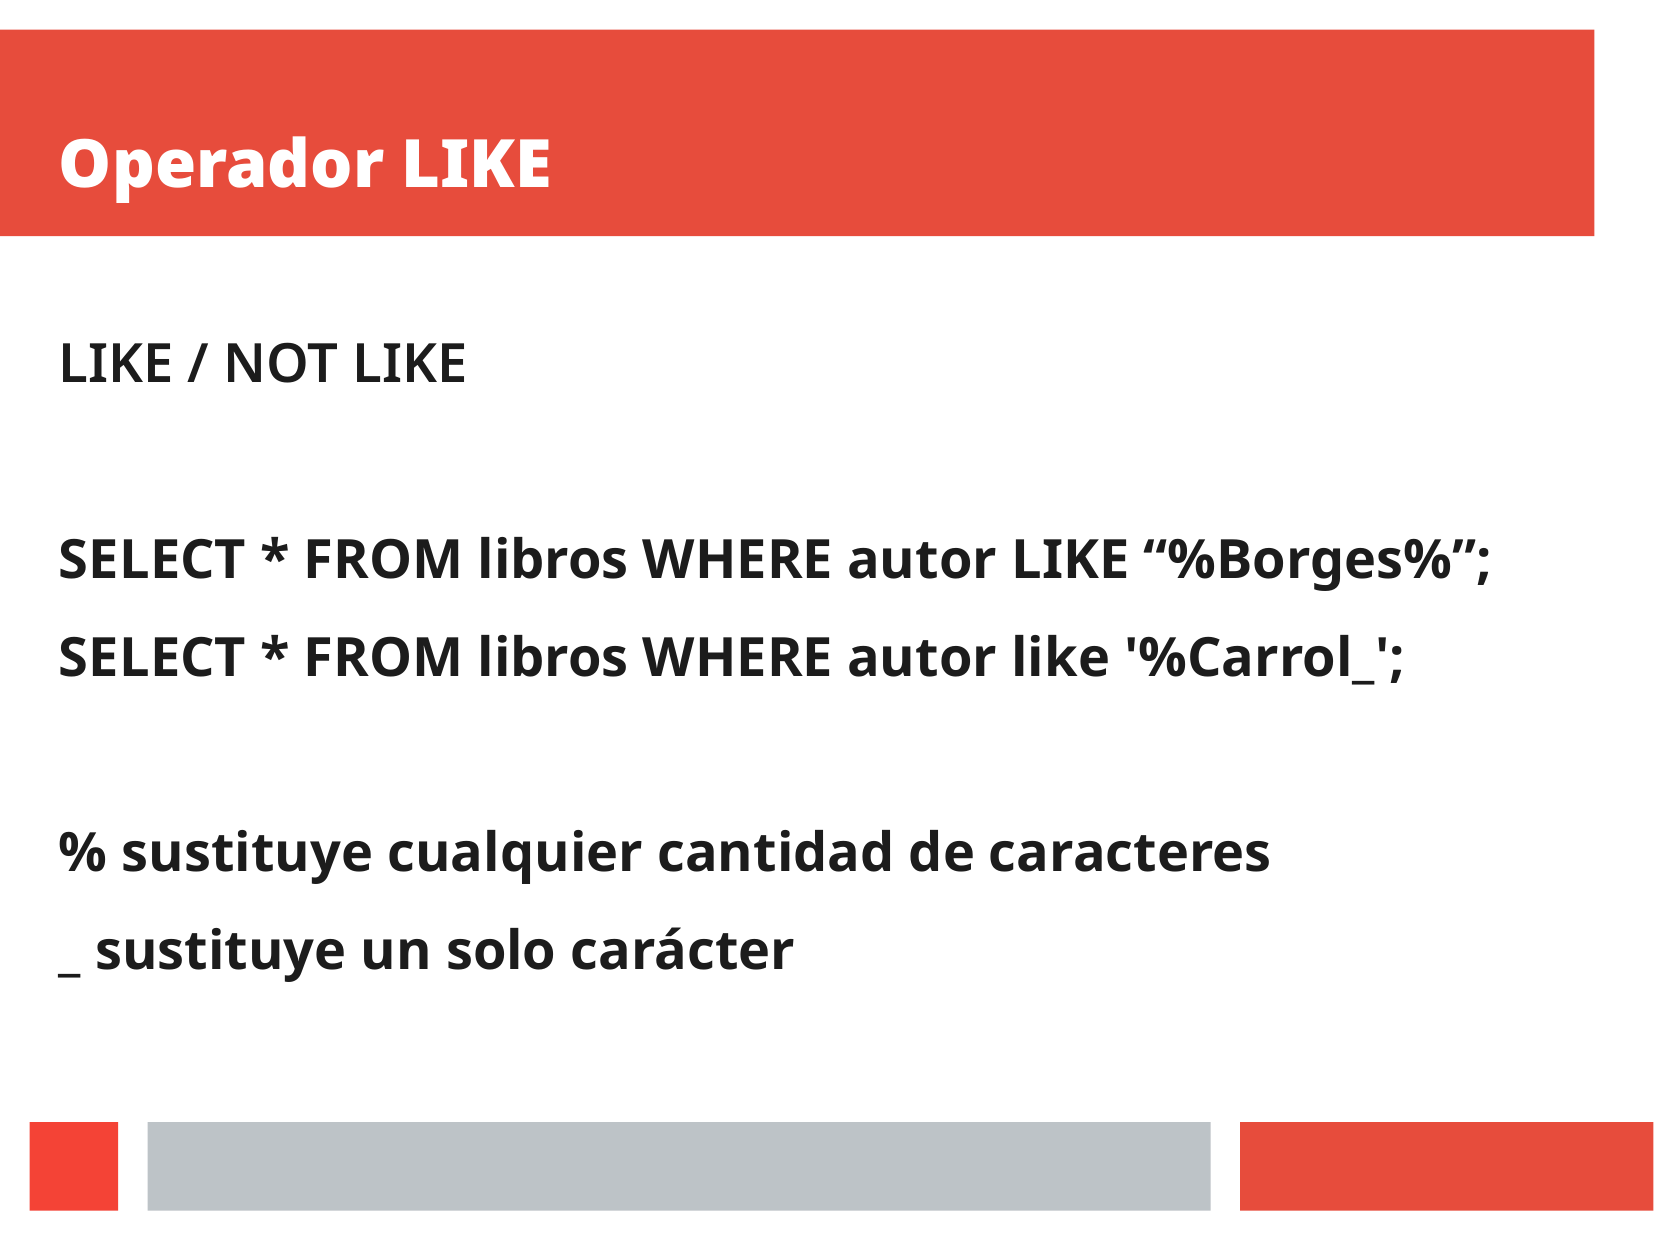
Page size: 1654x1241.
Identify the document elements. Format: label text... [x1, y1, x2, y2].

title Operador LIKE [59, 59, 1595, 207]
list LIKE / NOT LIKE SELECT * FROM libros WHERE autor LIKE “%Borges%”; SELECT * FROM libros WHERE autor like '%Carrol_'; % sustituye cualquier cantidad de caracteres _ sustituye un solo carácter [59, 324, 1565, 1093]
